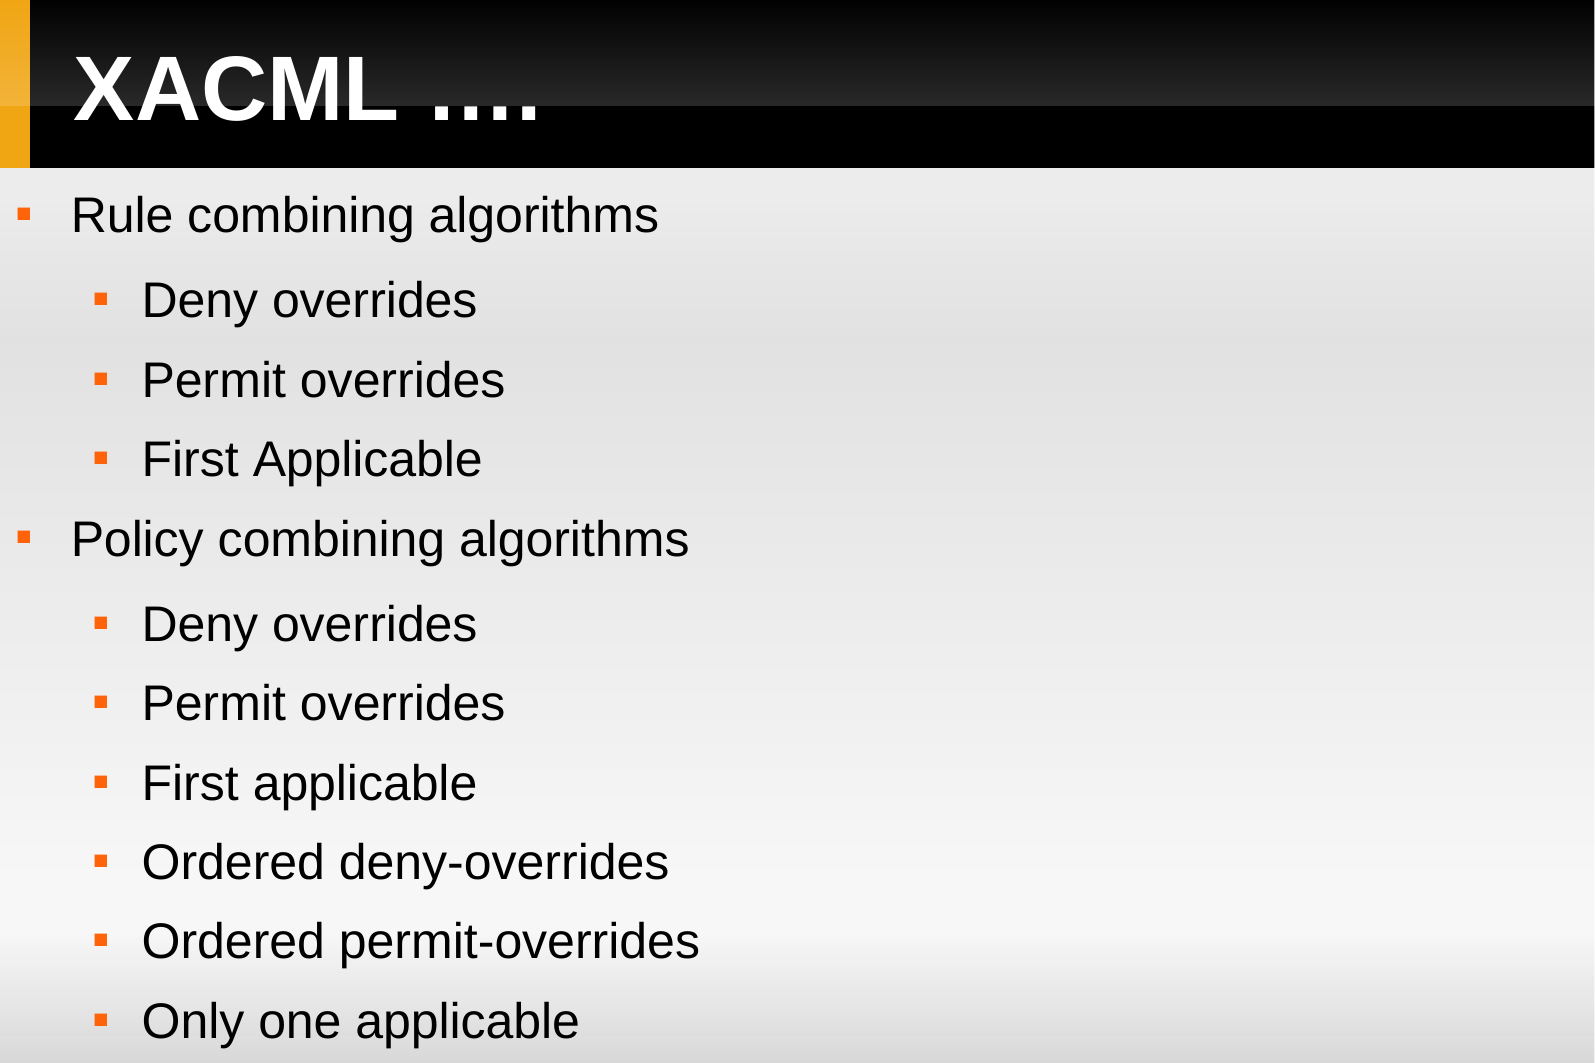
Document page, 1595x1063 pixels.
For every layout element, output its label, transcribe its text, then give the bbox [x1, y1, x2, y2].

title XACML …. [74, 7, 1510, 171]
list Rule combining algorithms Deny overrides Permit overrides First Applicable Policy combining algorithms Deny overrides Permit overrides First applicable Ordered deny-overrides Ordered permit-overrides Only one applicable [0, 187, 1595, 1063]
picture [0, 0, 1595, 187]
